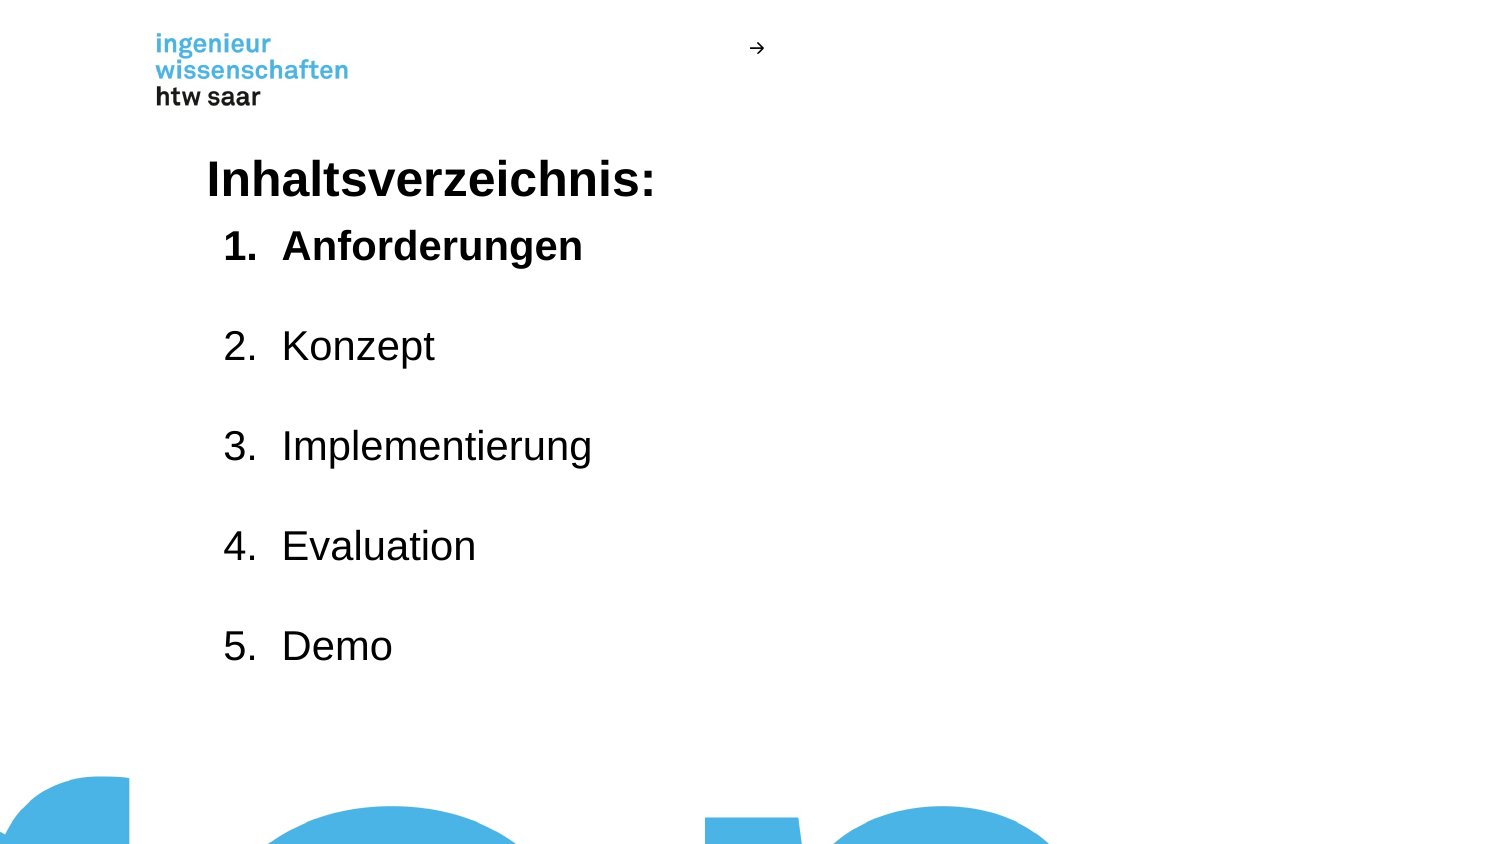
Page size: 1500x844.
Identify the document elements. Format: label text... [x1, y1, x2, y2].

title Inhaltsverzeichnis: [200, 140, 1271, 212]
list Anforderungen Konzept Implementierung Evaluation Demo [200, 212, 1271, 728]
picture [0, 0, 1125, 844]
